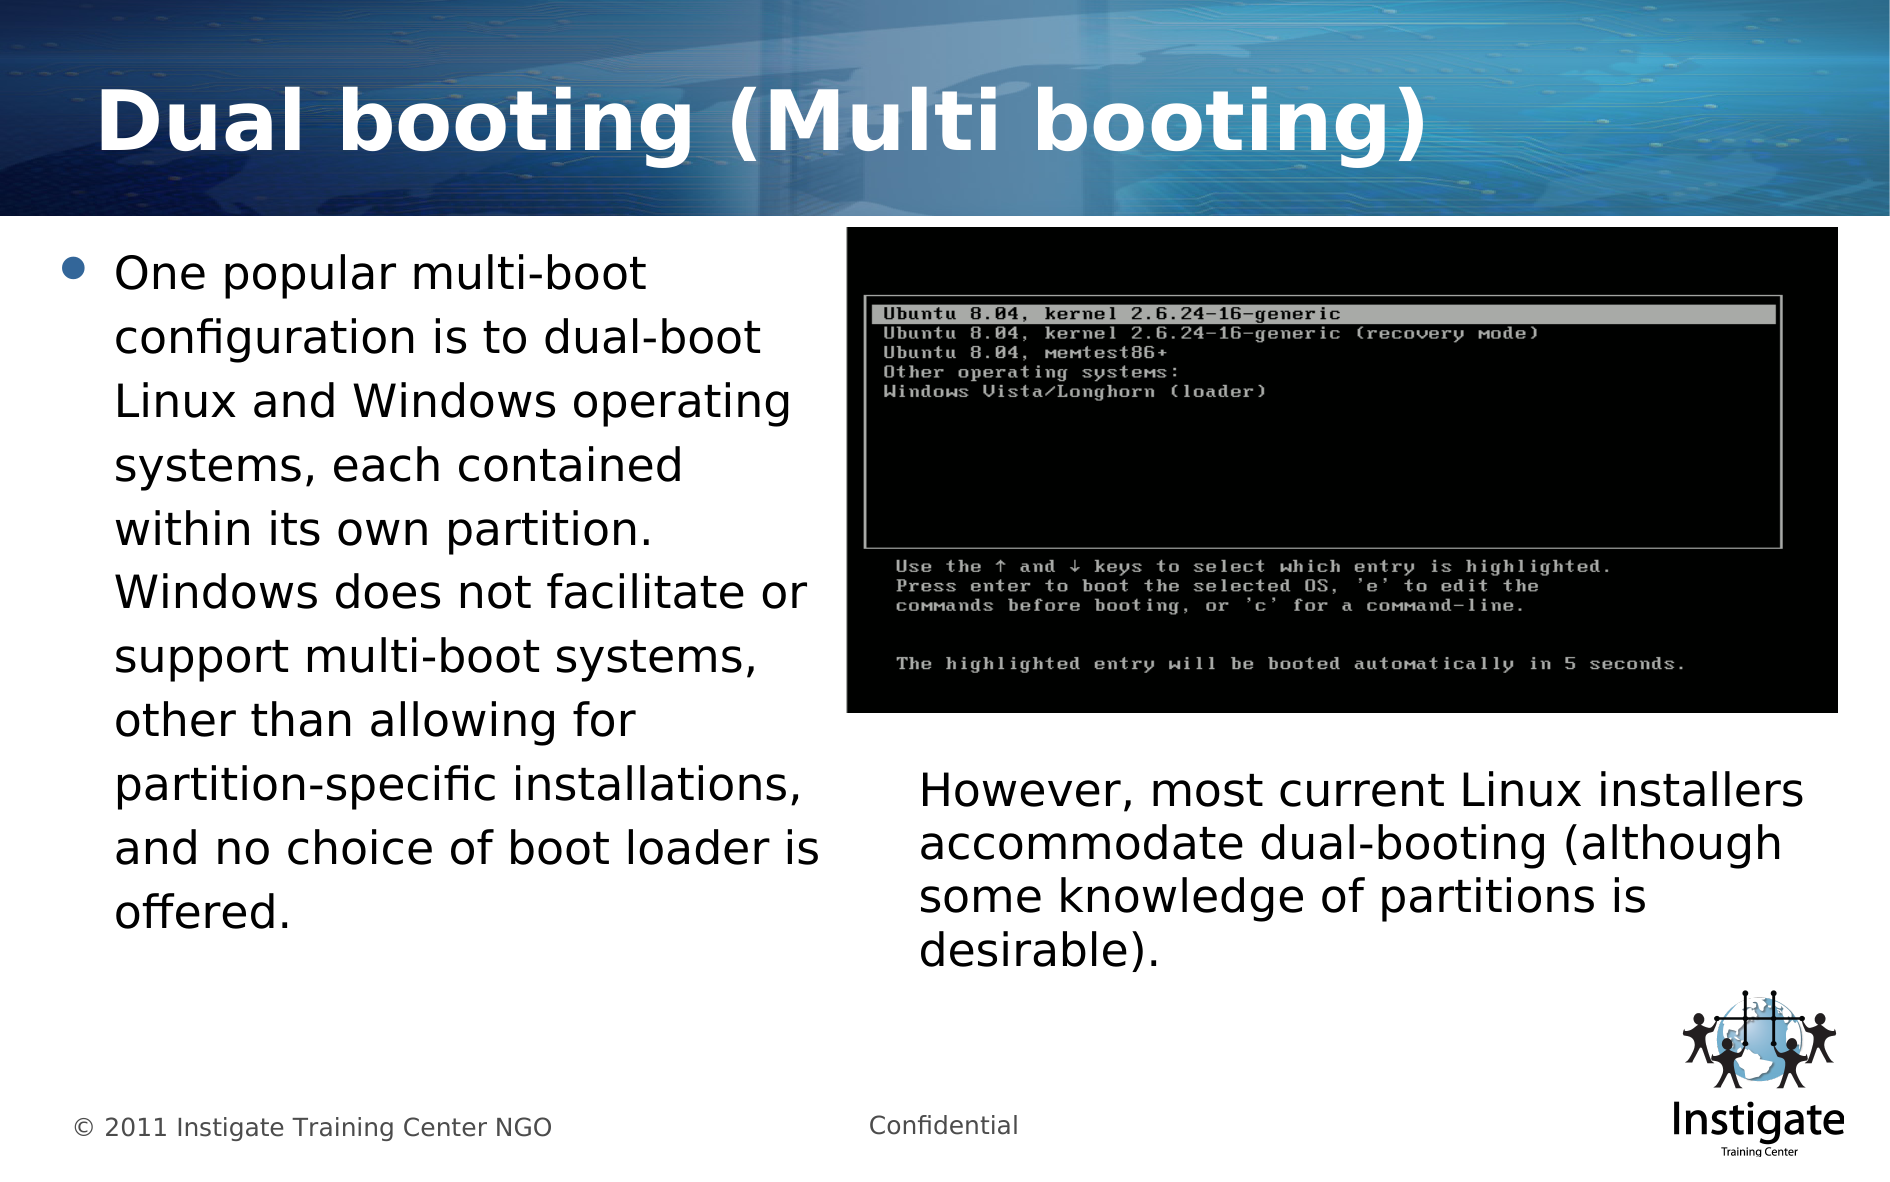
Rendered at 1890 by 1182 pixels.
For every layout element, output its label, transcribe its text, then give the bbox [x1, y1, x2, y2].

picture [0, 0, 1890, 216]
title Dual booting (Multi booting) [94, 54, 1793, 210]
picture [1674, 990, 1844, 1157]
picture [846, 227, 1838, 713]
list One popular multi-boot configuration is to dual-boot Linux and Windows operating systems, each contained within its own partition. Windows does not facilitate or support multi-boot systems, other than allowing for partition-specific installations, and no choice of boot loader is offered. [59, 236, 826, 1001]
text_box However, most current Linux installers accommodate dual-booting (although some knowledge of partitions is desirable). [903, 756, 1842, 985]
